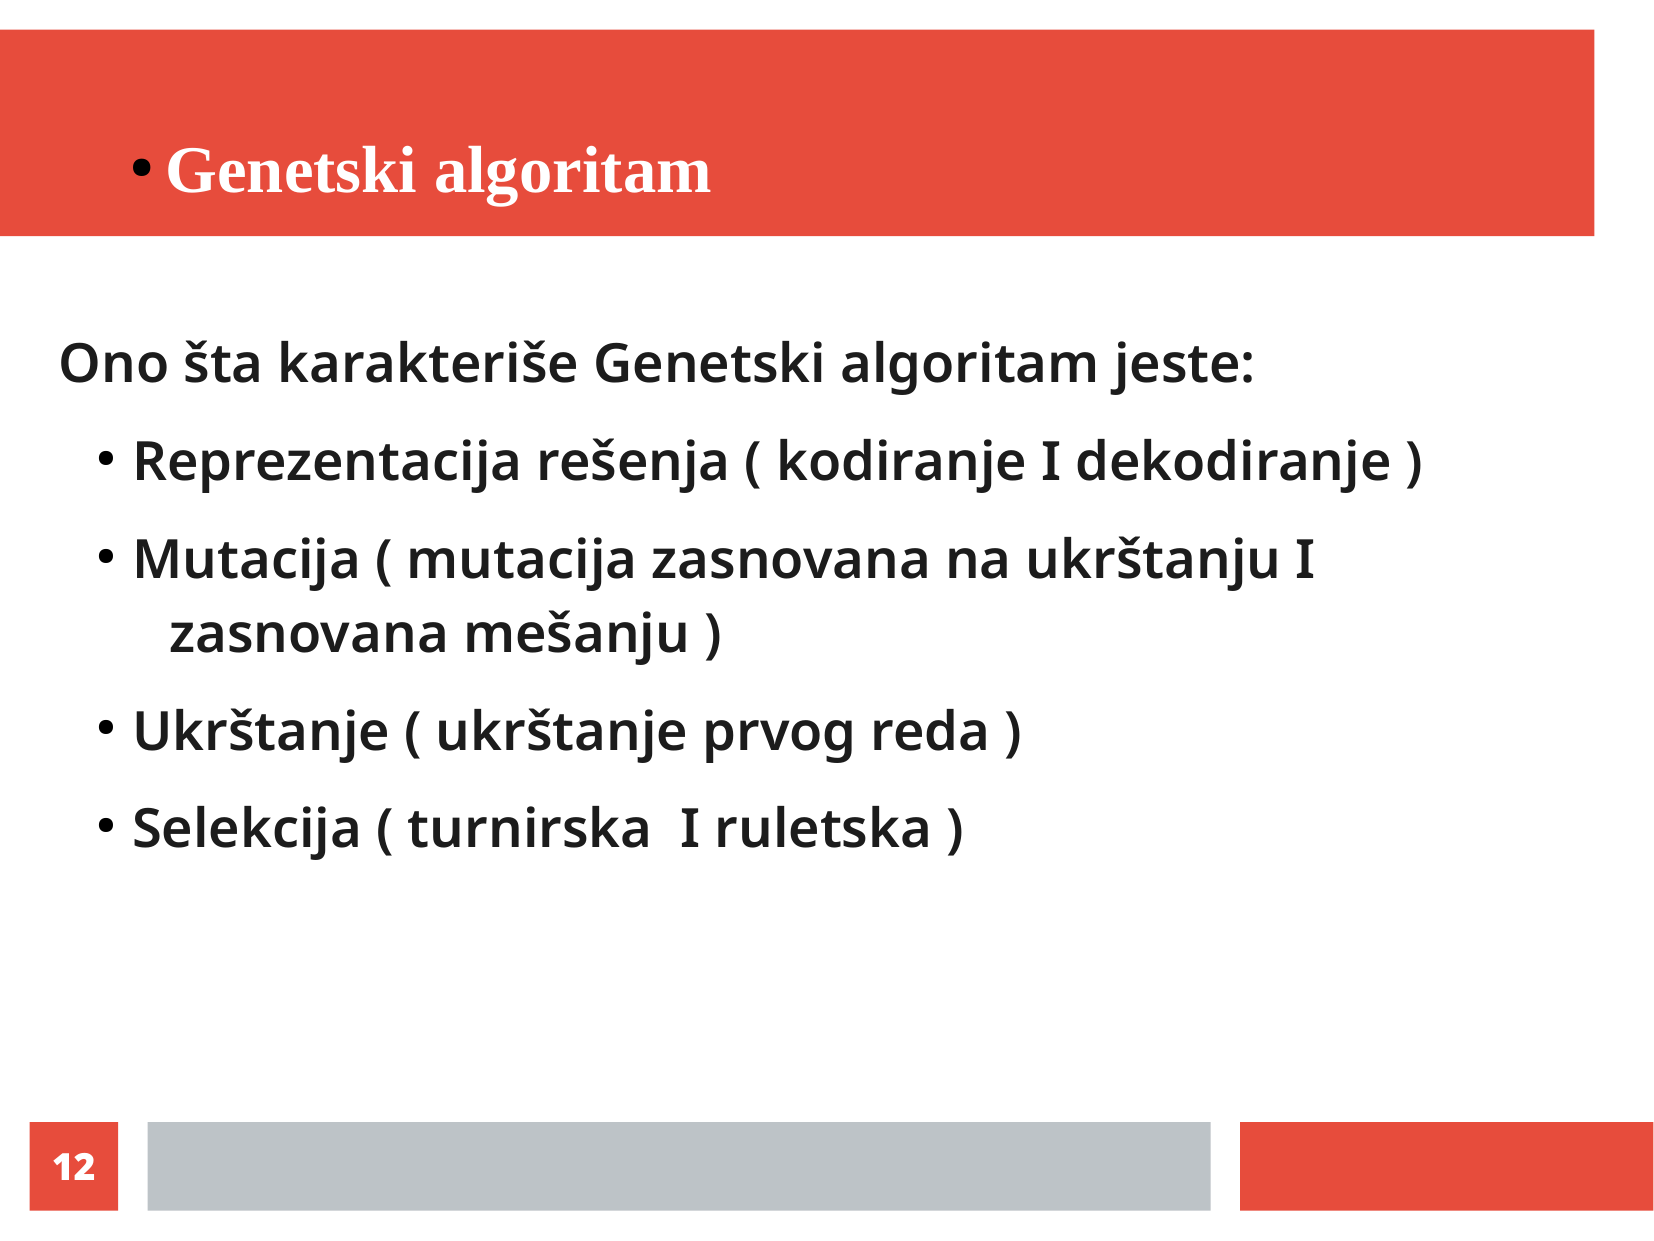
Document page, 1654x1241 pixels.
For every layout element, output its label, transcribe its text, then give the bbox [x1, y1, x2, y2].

list Ono šta karakteriše Genetski algoritam jeste: Reprezentacija rešenja ( kodiranje I dekodiranje ) Mutacija ( mutacija zasnovana na ukrštanju I zasnovana mešanju ) Ukrštanje ( ukrštanje prvog reda ) Selekcija ( turnirska I ruletska ) [59, 324, 1565, 1093]
title Genetski algoritam [59, 59, 1595, 207]
